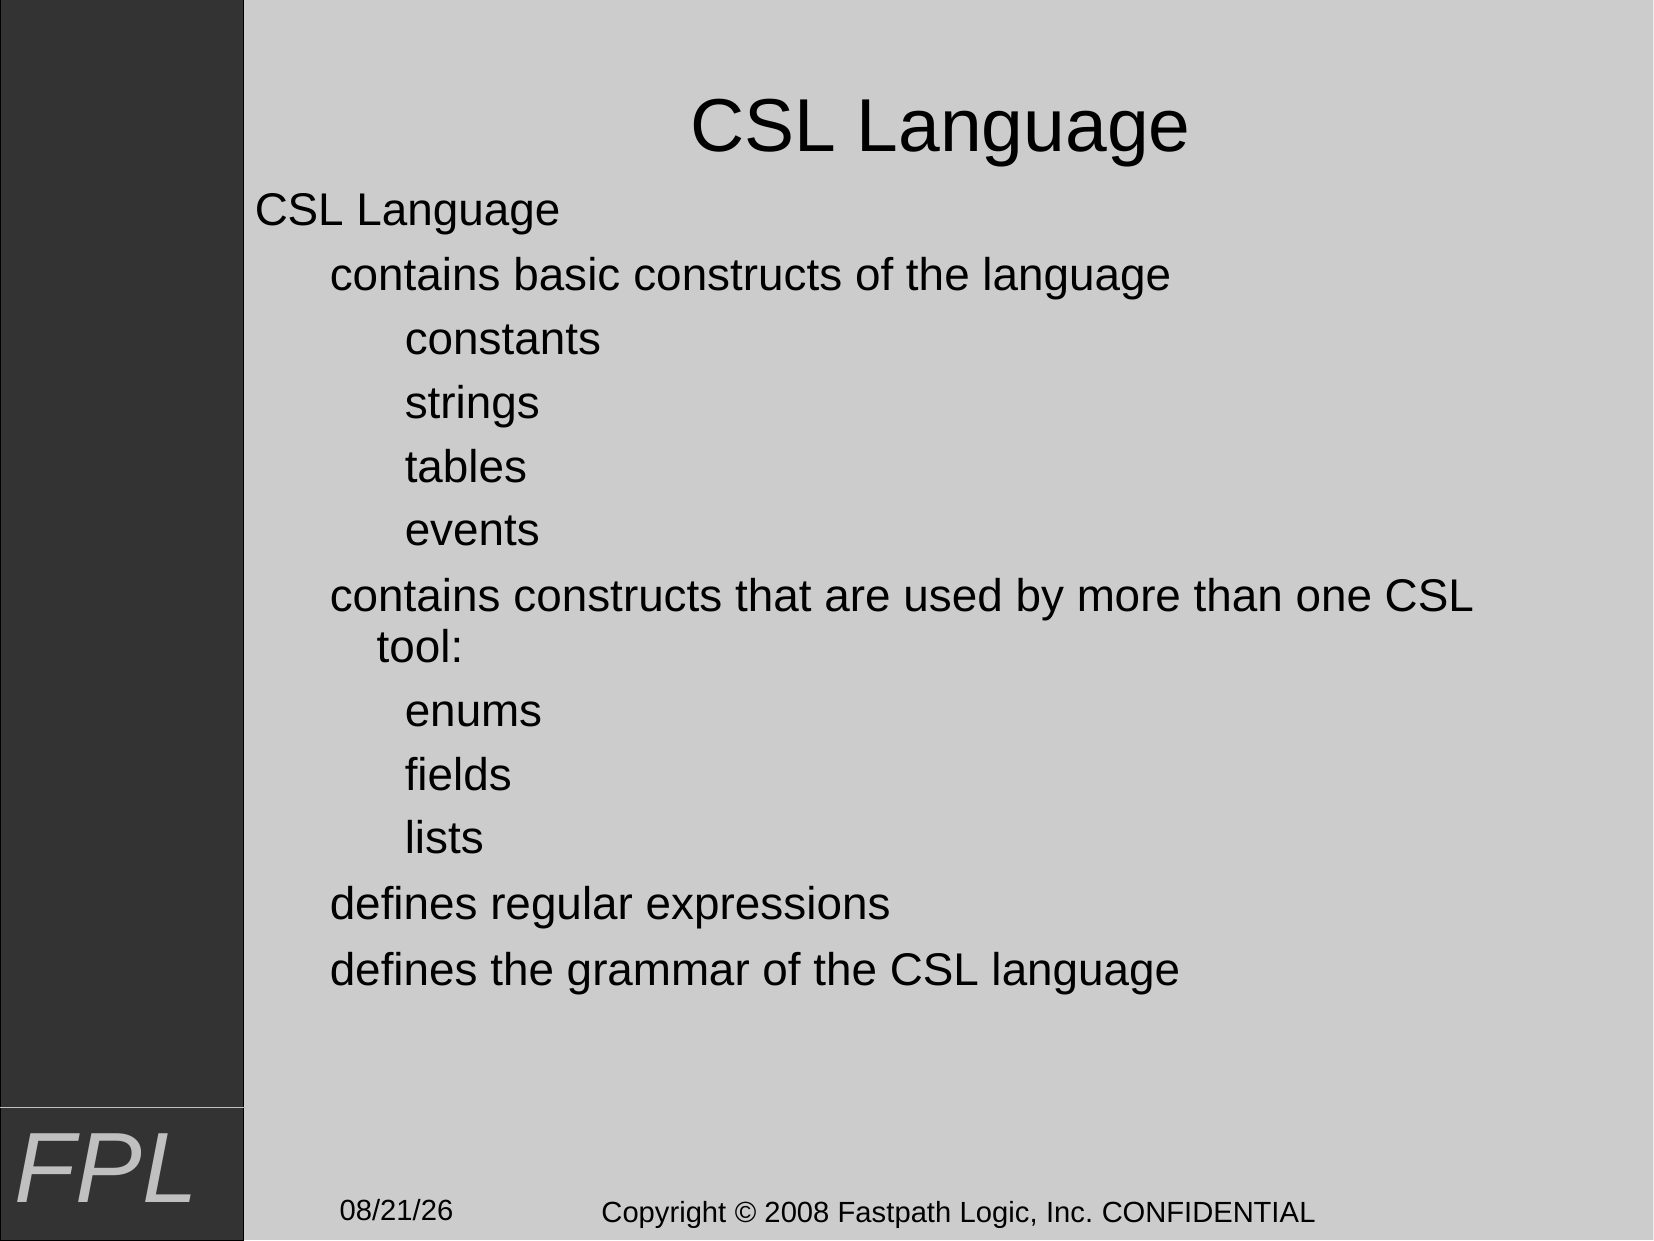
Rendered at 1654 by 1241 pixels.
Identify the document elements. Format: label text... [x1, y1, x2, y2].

list CSL Language contains basic constructs of the language constants strings tables events contains constructs that are used by more than one CSL tool: enums fields lists defines regular expressions defines the grammar of the CSL language [254, 183, 1567, 1213]
title CSL Language [389, 17, 1492, 183]
